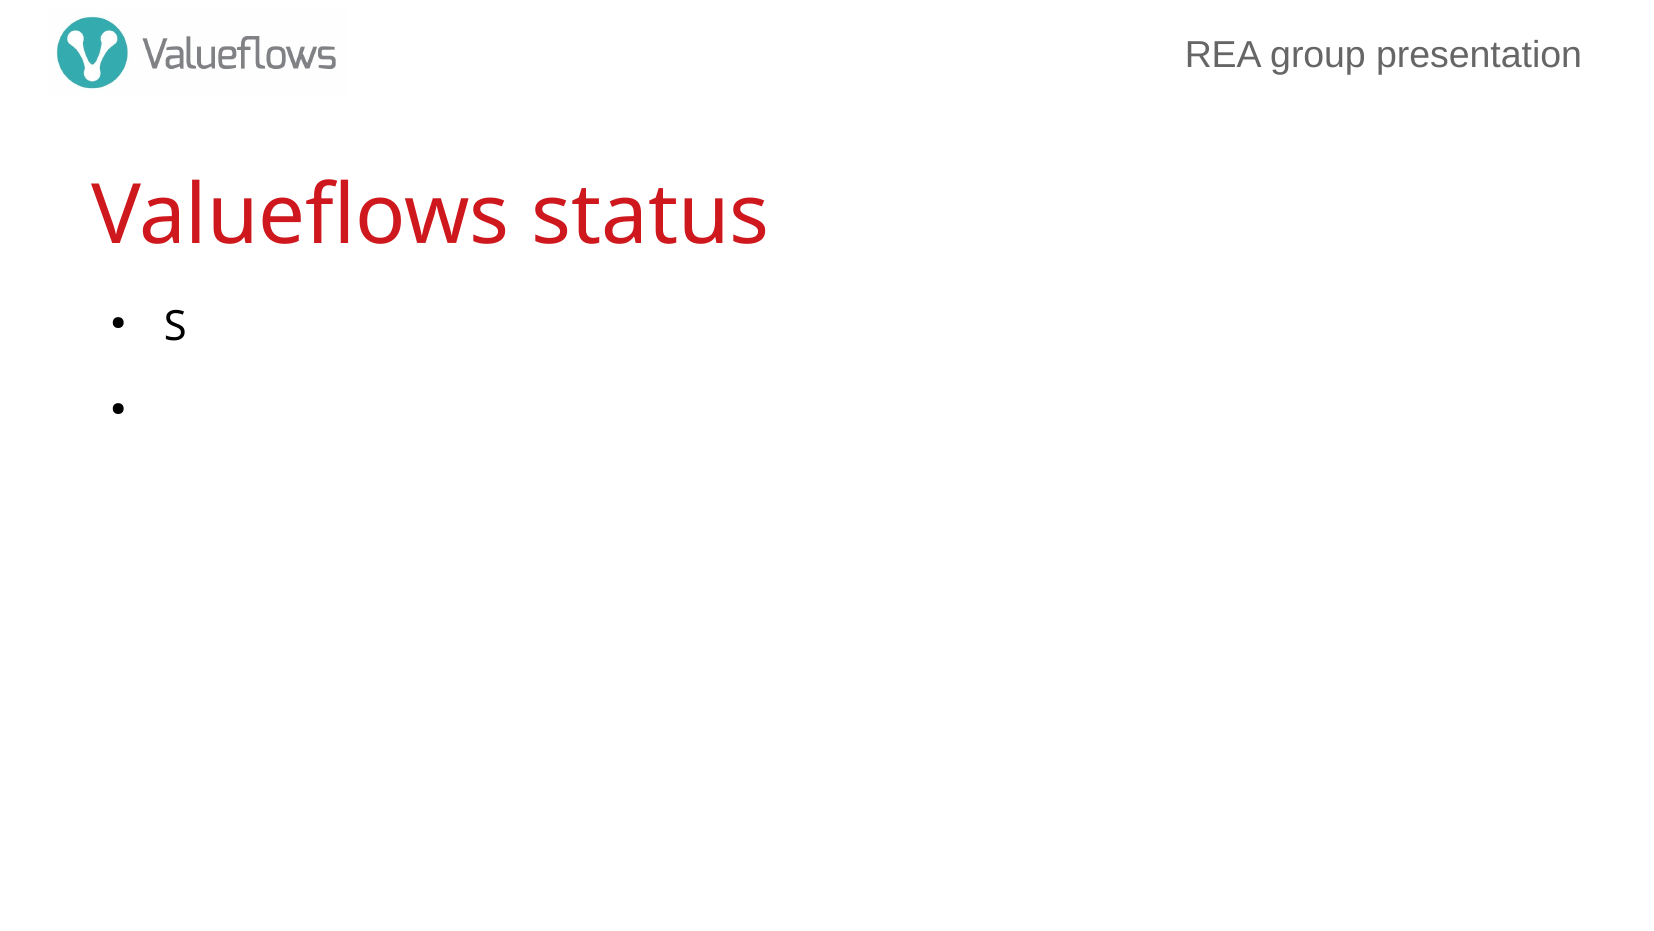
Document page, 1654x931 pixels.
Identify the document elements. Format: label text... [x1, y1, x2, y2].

picture [47, 6, 346, 97]
text_box REA group presentation [1170, 26, 1630, 126]
text_box Valueflows status [76, 147, 1007, 246]
list S [93, 295, 1559, 858]
